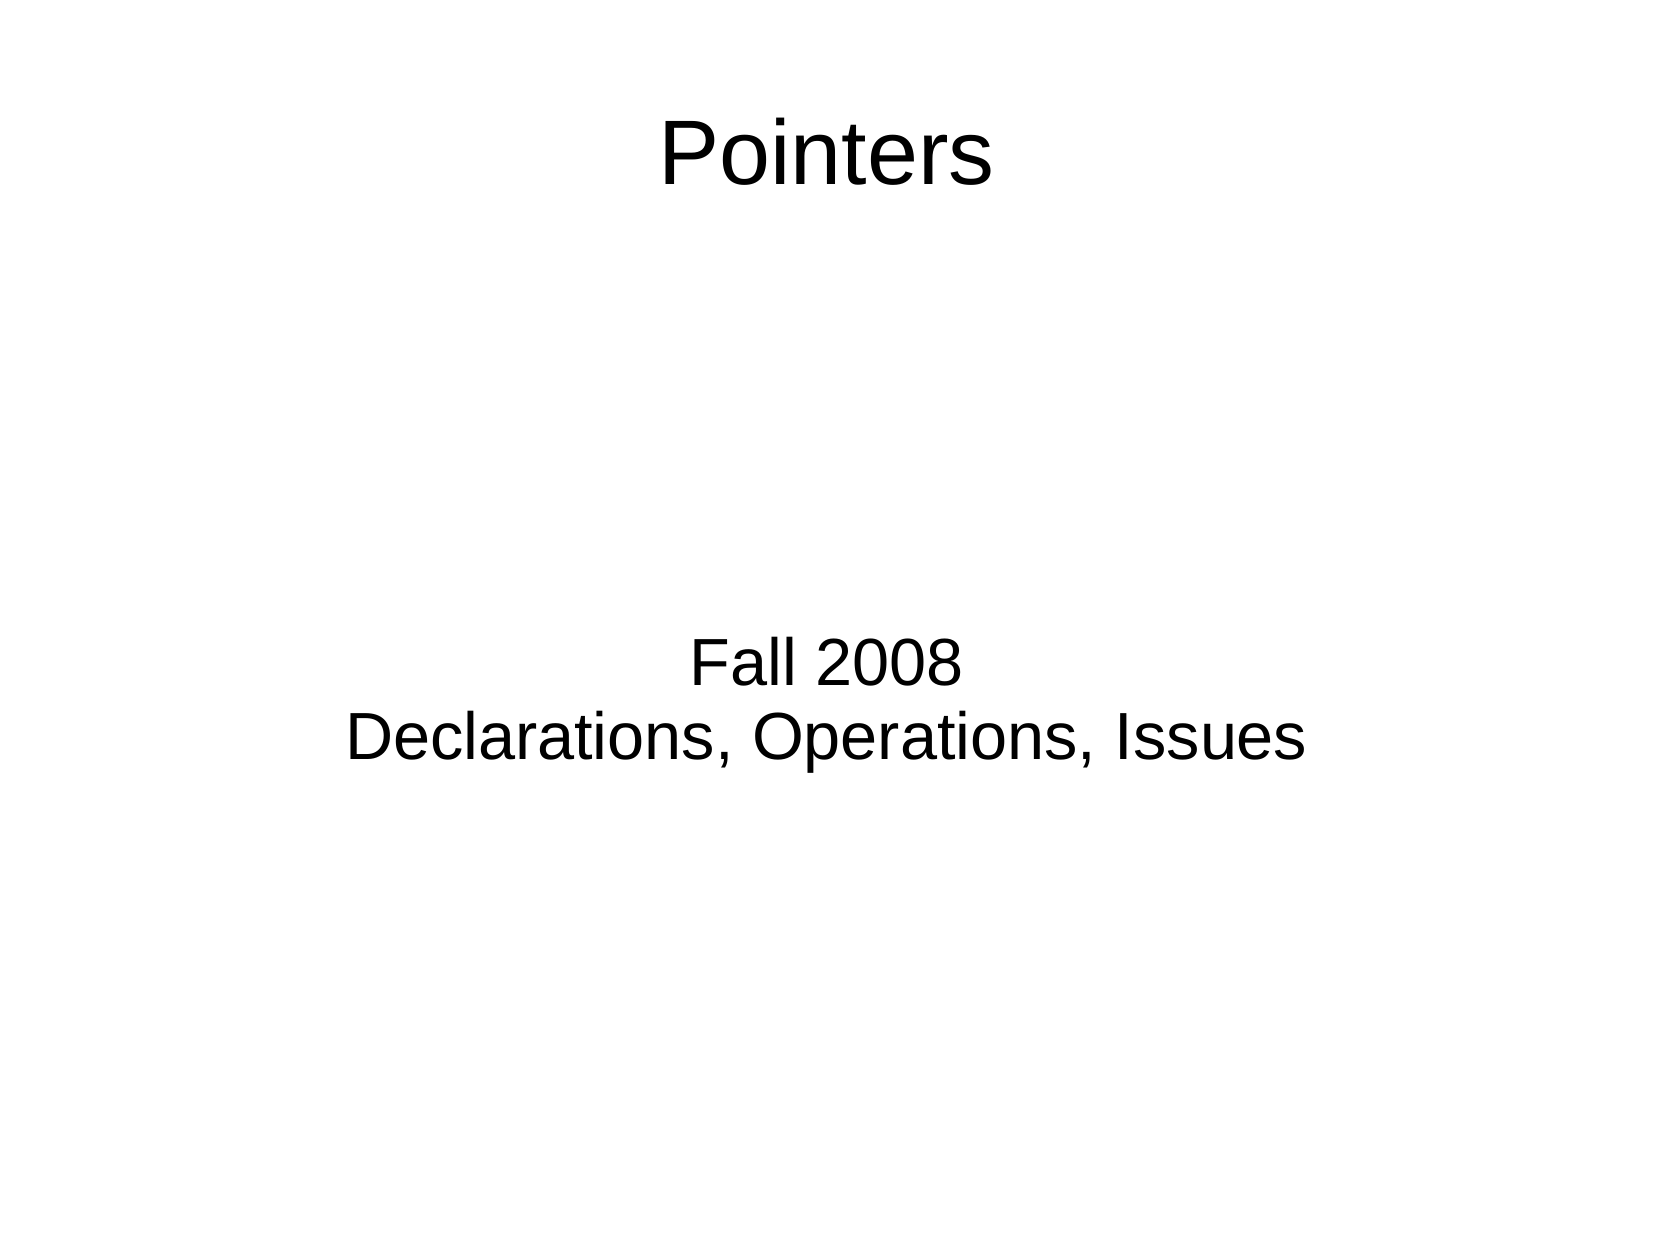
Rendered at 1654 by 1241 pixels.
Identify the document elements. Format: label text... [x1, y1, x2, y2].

subtitle Fall 2008 Declarations, Operations, Issues [82, 297, 1571, 1102]
title Pointers [82, 56, 1571, 250]
